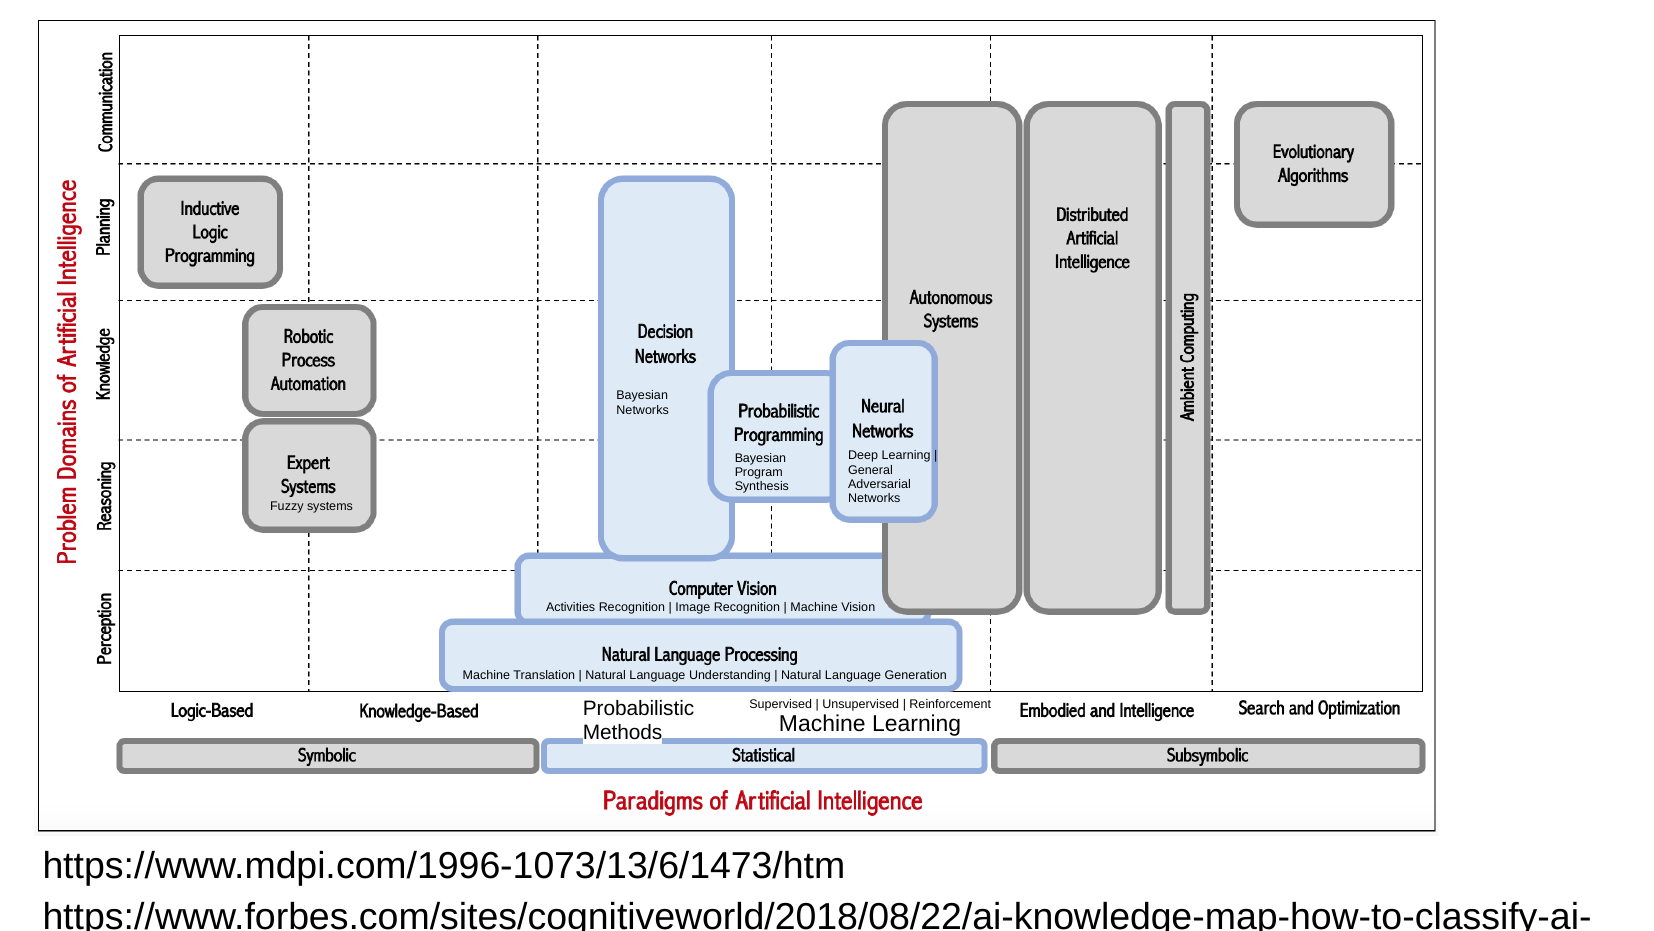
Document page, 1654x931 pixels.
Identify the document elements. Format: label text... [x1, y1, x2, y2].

text_box Machine Translation | Natural Language Understanding | Natural Language Generation [447, 660, 990, 704]
text_box https://www.forbes.com/sites/cognitiveworld/2018/08/22/ai-knowledge-map-how-to-classify-ai-technologies/?sh=3bd0de1c7773 [27, 888, 1607, 931]
text_box Bayesian Program Synthesis [720, 444, 833, 502]
text_box Probabilistic Methods [568, 704, 728, 756]
text_box Supervised | Unsupervised | Reinforcement Machine Learning [728, 689, 1013, 807]
text_box Deep Learning | General Adversarial Networks [833, 441, 956, 513]
text_box https://www.mdpi.com/1996-1073/13/6/1473/htm [27, 836, 861, 888]
picture [34, 16, 1439, 836]
text_box Fuzzy systems [255, 492, 369, 523]
text_box Bayesian Networks [601, 381, 715, 425]
text_box Activities Recognition | Image Recognition | Machine Vision [531, 592, 899, 622]
